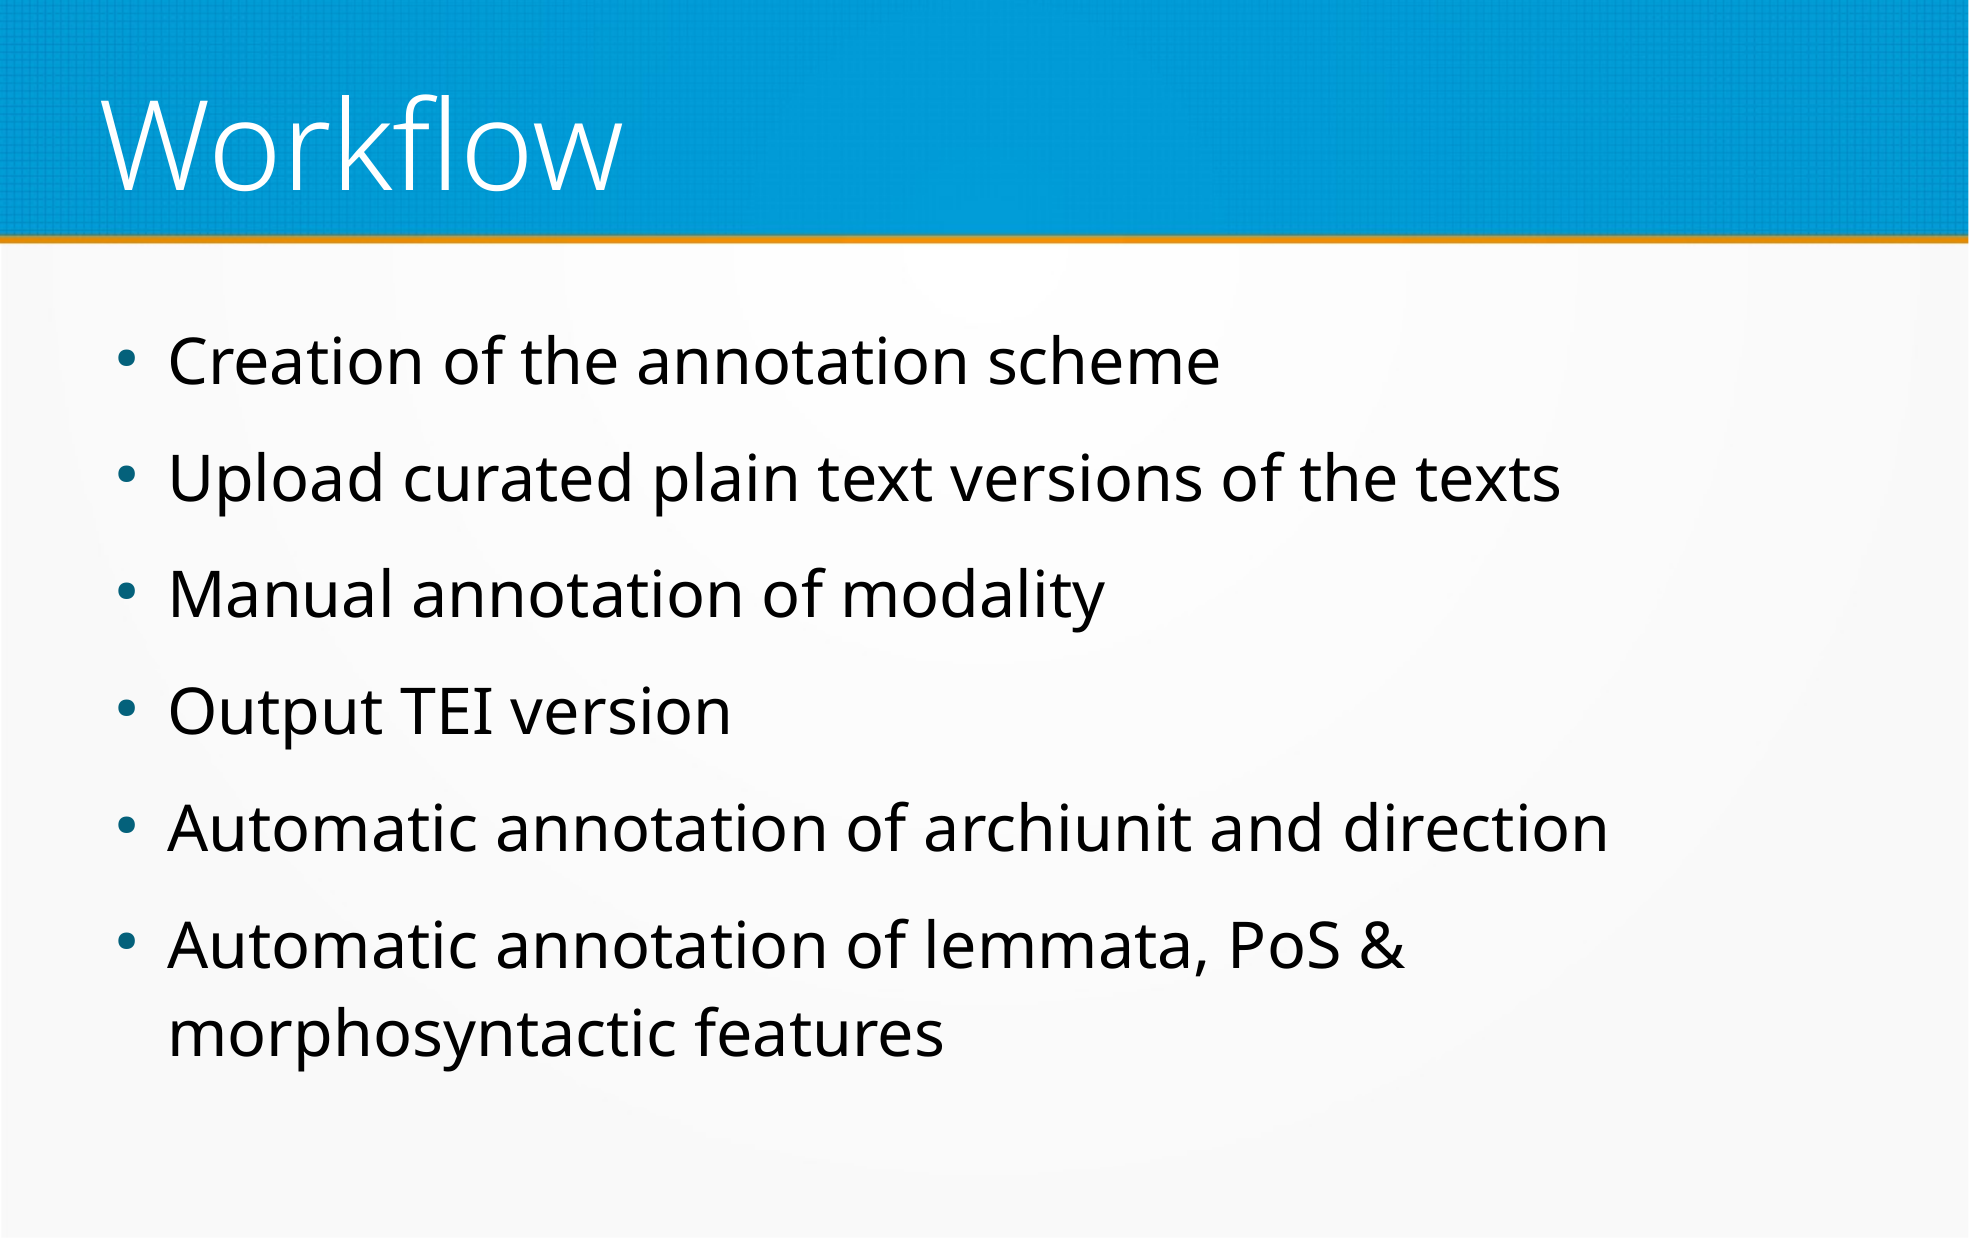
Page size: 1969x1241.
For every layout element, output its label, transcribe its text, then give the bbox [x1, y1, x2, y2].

list Creation of the annotation scheme Upload curated plain text versions of the texts Manual annotation of modality Output TEI version Automatic annotation of archiunit and direction Automatic annotation of lemmata, PoS & morphosyntactic features [98, 315, 1861, 1081]
picture [0, 233, 1969, 1241]
title Workflow [98, 19, 1870, 227]
